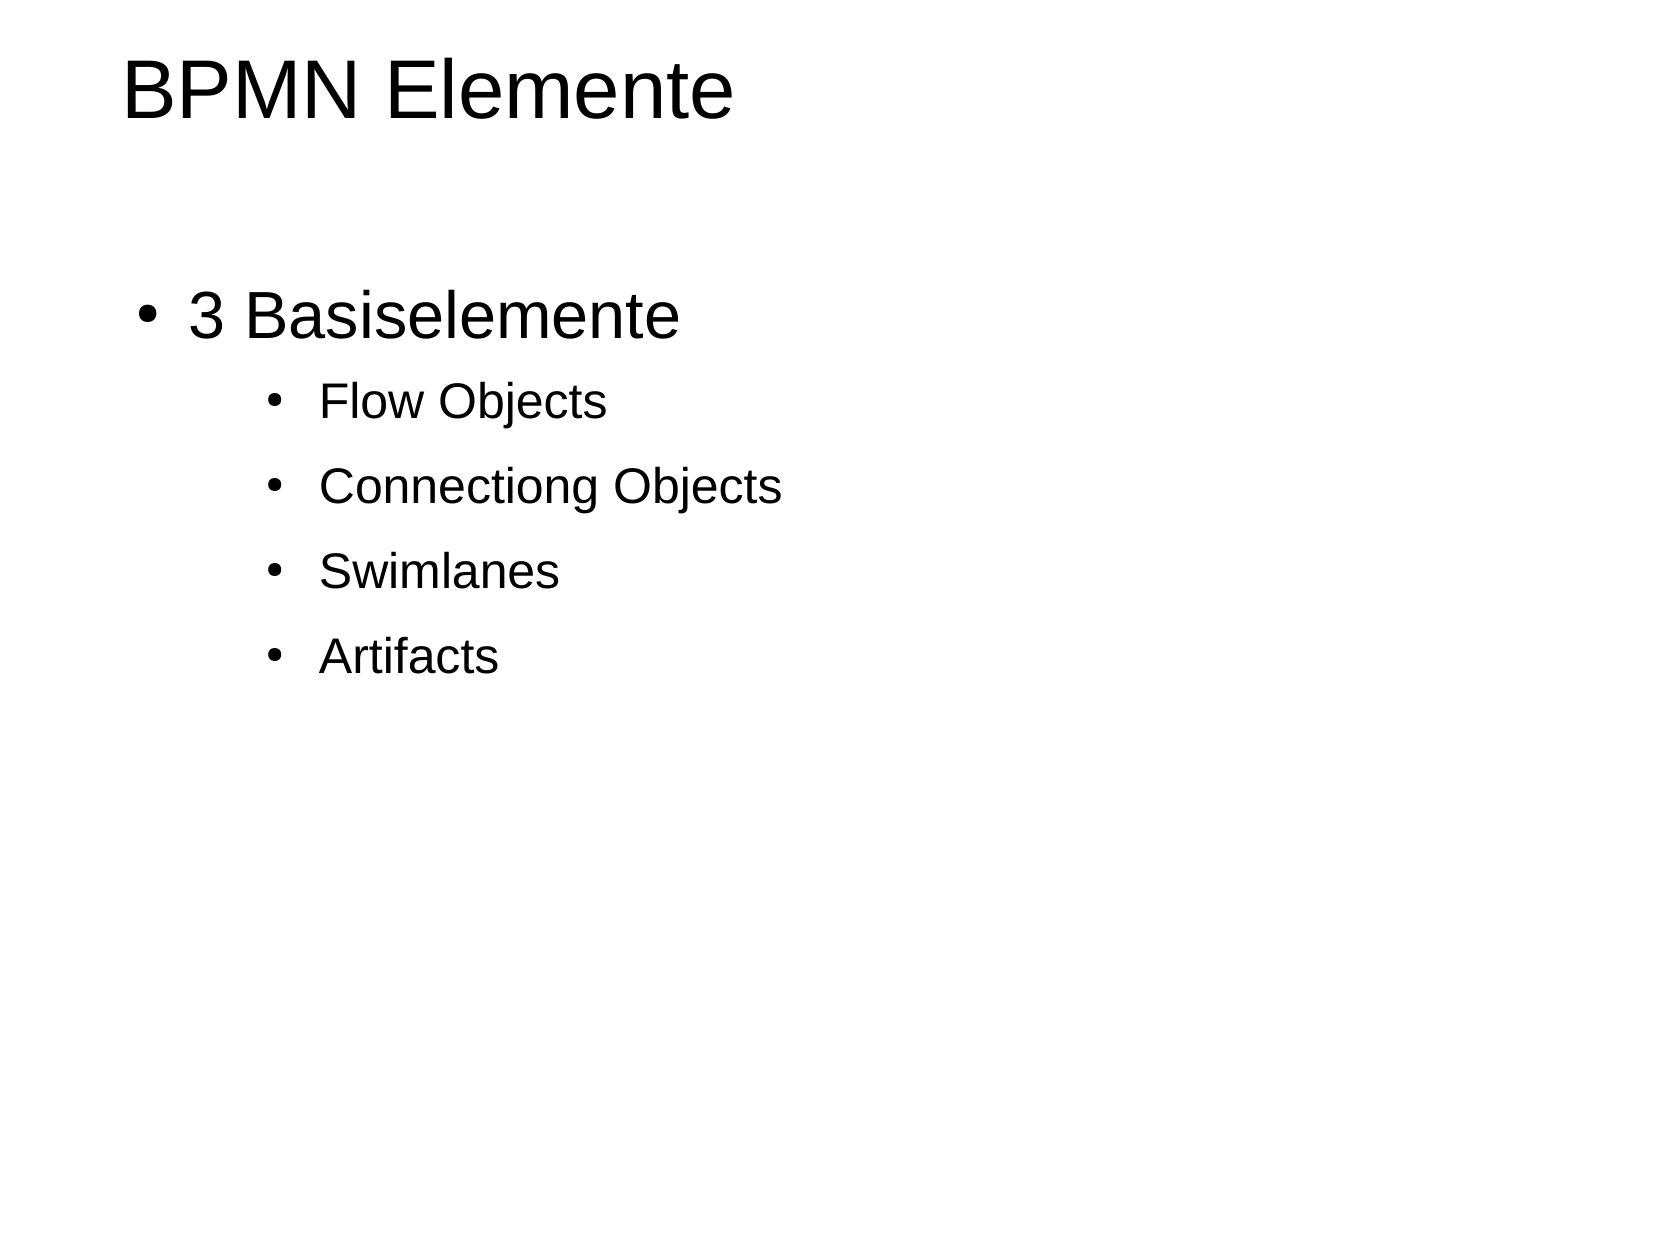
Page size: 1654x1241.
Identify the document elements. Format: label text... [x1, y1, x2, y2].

list Flow Objects Connectiong Objects Swimlanes Artifacts [248, 372, 1170, 792]
text_box BPMN Elemente [106, 35, 1607, 144]
list 3 Basiselemente [118, 278, 1619, 355]
